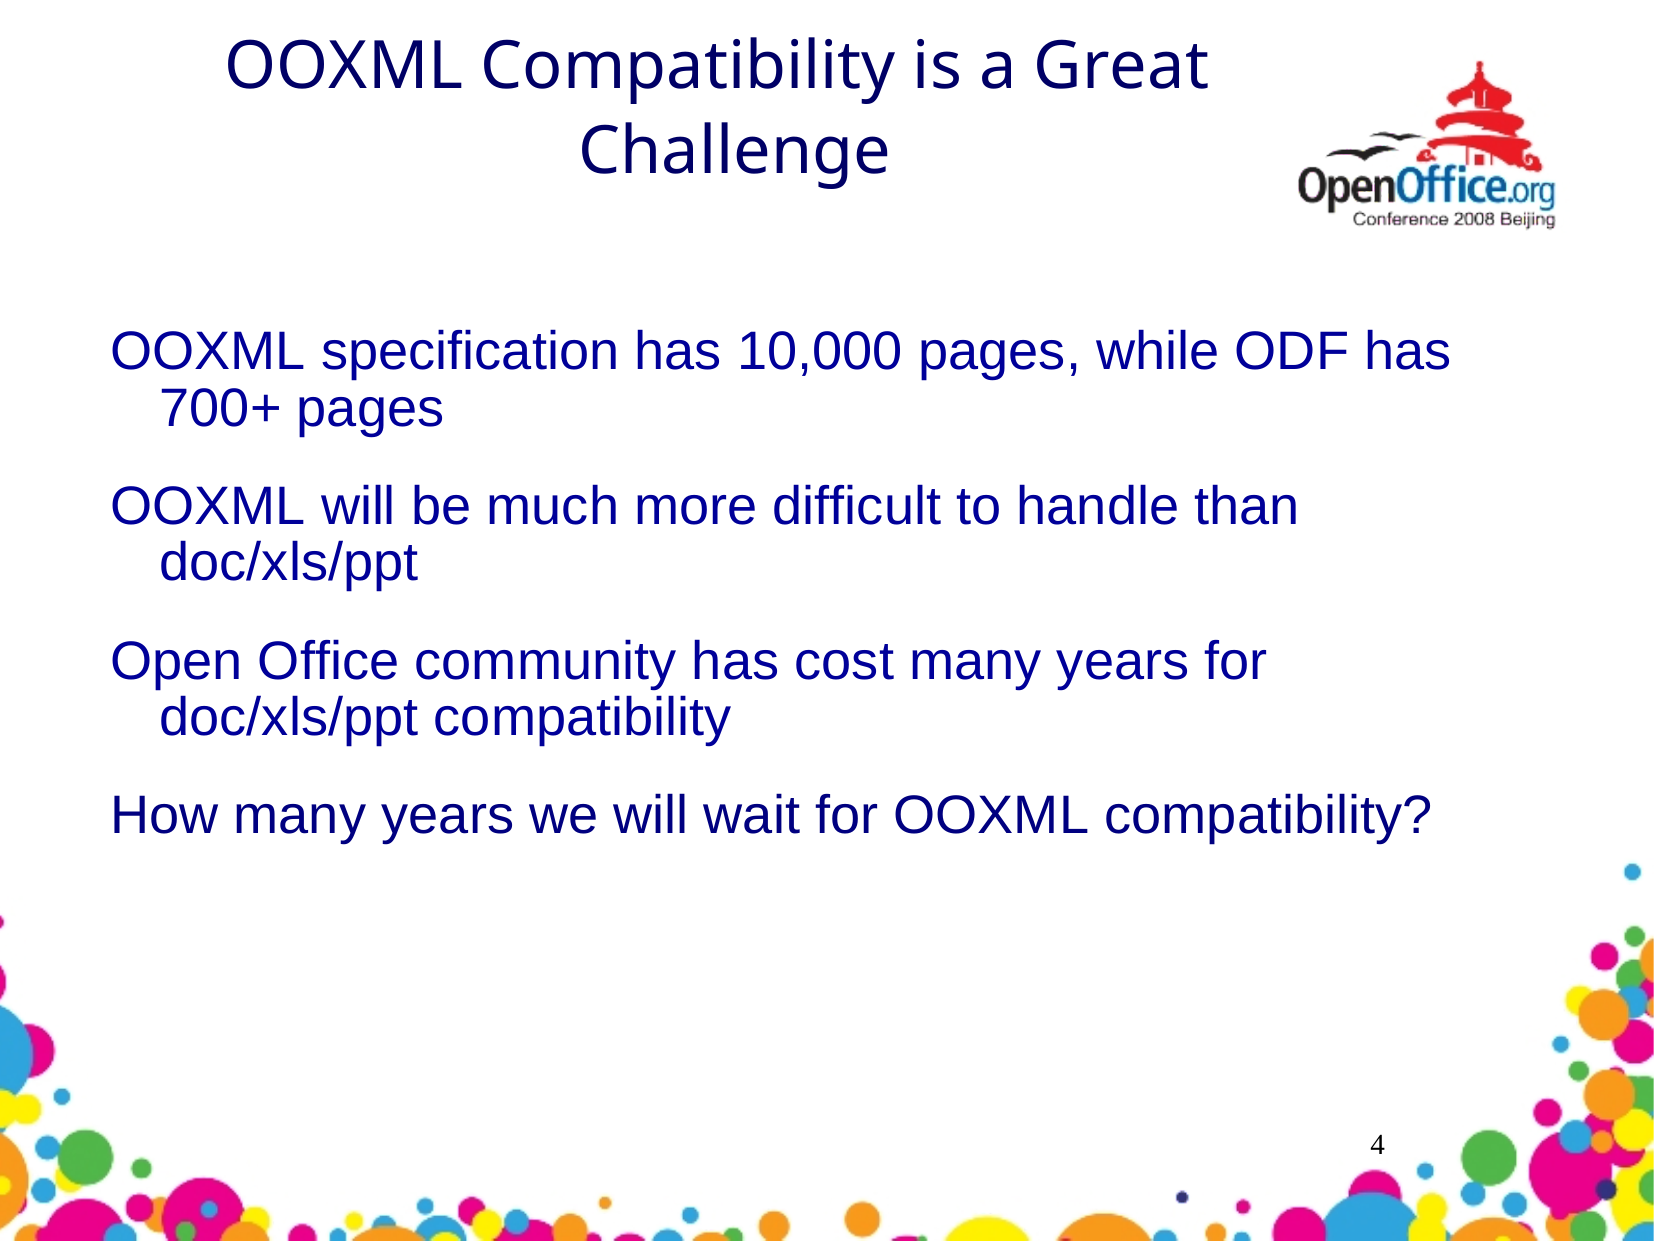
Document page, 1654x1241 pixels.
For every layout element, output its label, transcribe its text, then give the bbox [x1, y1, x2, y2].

list OOXML specification has 10,000 pages, while ODF has 700+ pages OOXML will be much more difficult to handle than doc/xls/ppt Open Office community has cost many years for doc/xls/ppt compatibility How many years we will wait for OOXML compatibility? [88, 324, 1531, 1063]
title OOXML Compatibility is a Great Challenge [41, 63, 1359, 148]
picture [1285, 51, 1570, 250]
picture [0, 810, 1654, 1241]
